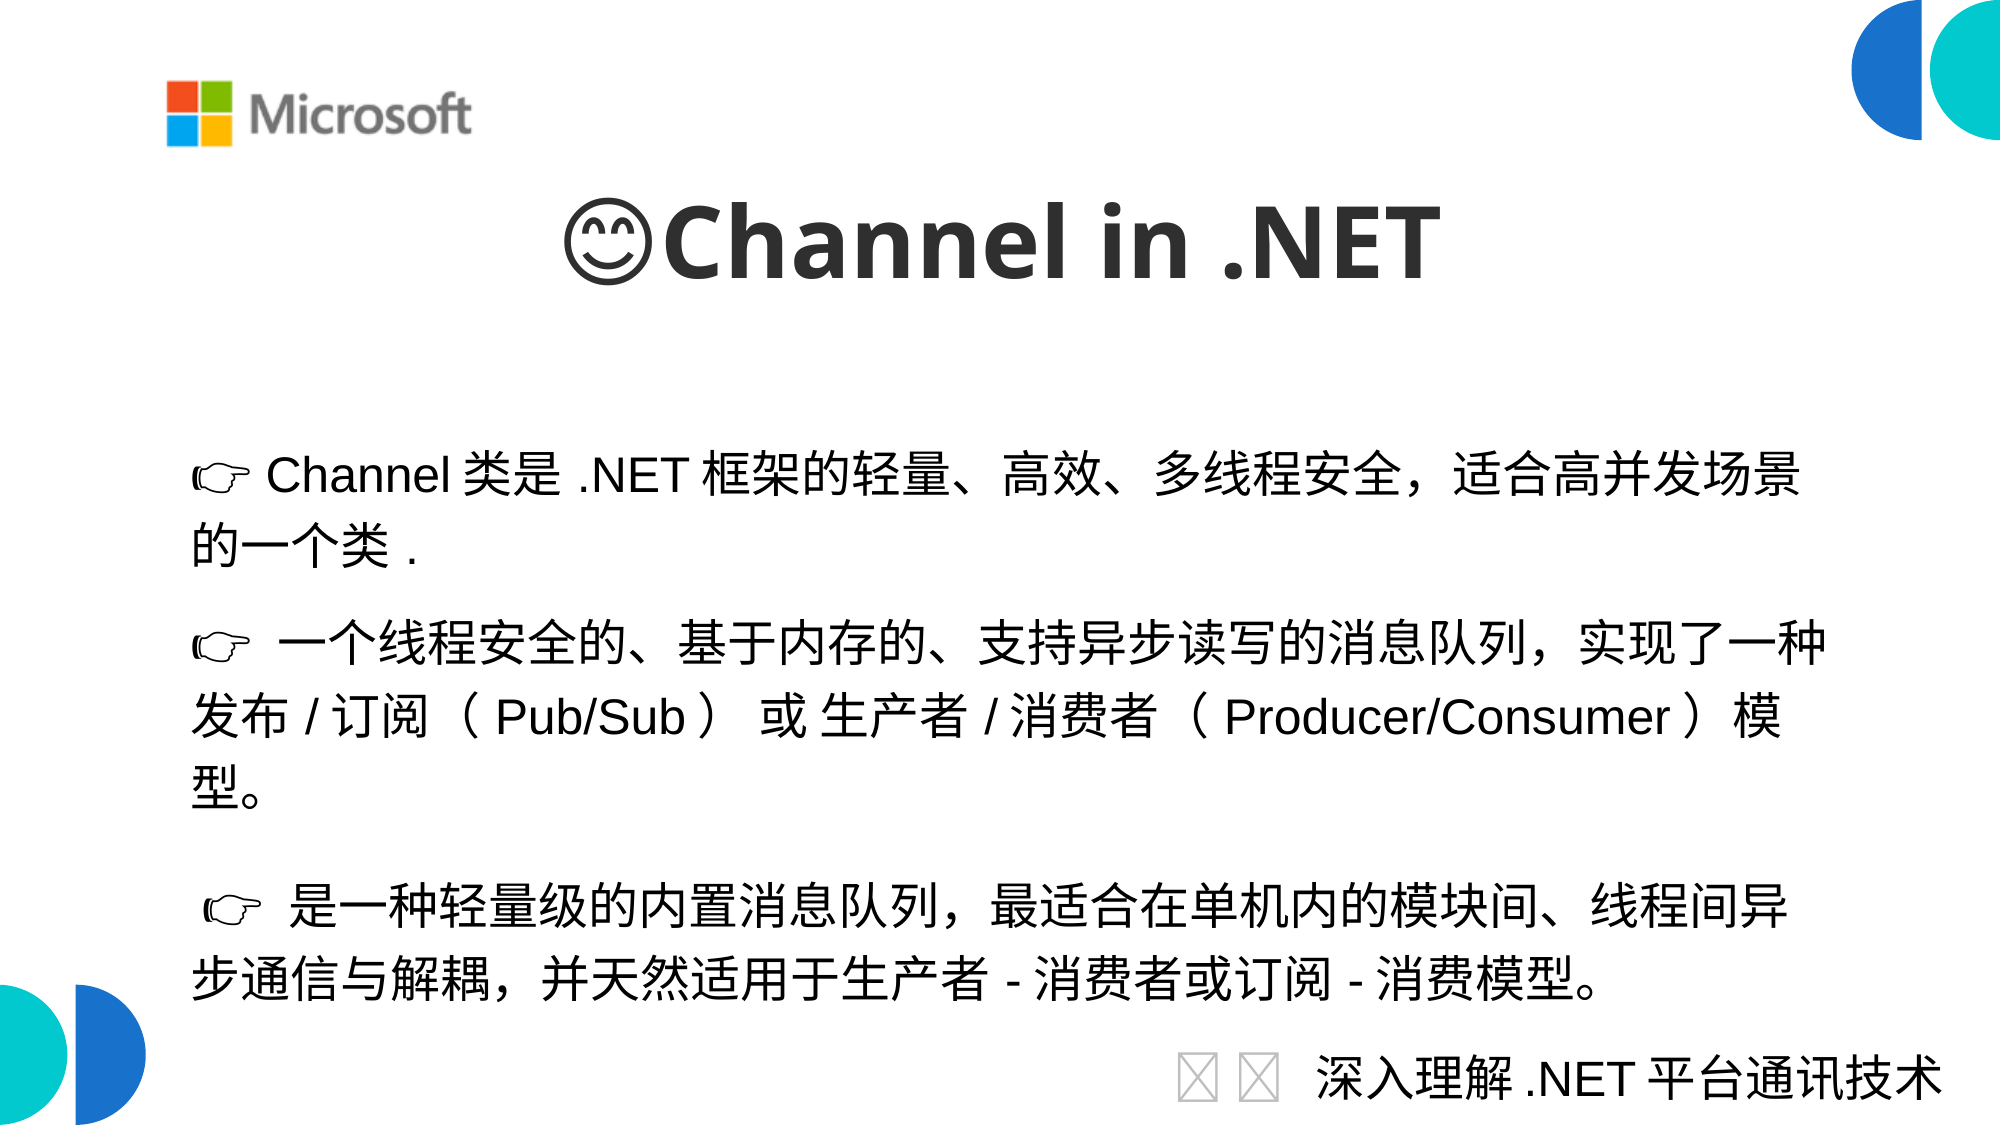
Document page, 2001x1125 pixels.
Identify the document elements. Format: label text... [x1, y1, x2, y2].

text_box [1702, 6, 2001, 160]
subtitle 🚀 🚀 深入理解.NET平台通讯技术 [1173, 1046, 1952, 1107]
picture [85, 41, 552, 189]
title 😊Channel in .NET [138, 145, 1862, 332]
text_box 👉 Channel类是.NET框架的轻量、高效、多线程安全，适合高并发场景的一个类. 👉 一个线程安全的、基于内存的、支持异步读写的消息队列，实现了一种发布/订阅（Pub/Sub） 或 生产者/消费者（Producer/Consumer）模型。 👉 是一种轻量级的内置消息队列，最适合在单机内的模块间、线程间异步通信与解耦，并天然适用于生产者-消费者或订阅-消费模型。 [175, 426, 1852, 974]
